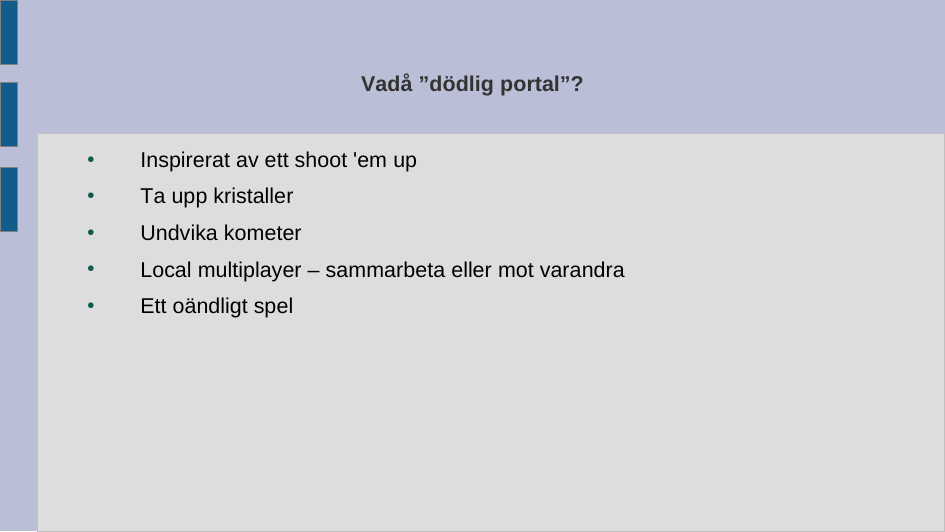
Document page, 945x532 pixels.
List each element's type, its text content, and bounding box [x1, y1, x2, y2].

title Vadå ”dödlig portal”? [69, 39, 877, 128]
list Inspirerat av ett shoot 'em up Ta upp kristaller Undvika kometer Local multiplayer – sammarbeta eller mot varandra Ett oändligt spel [69, 147, 877, 483]
